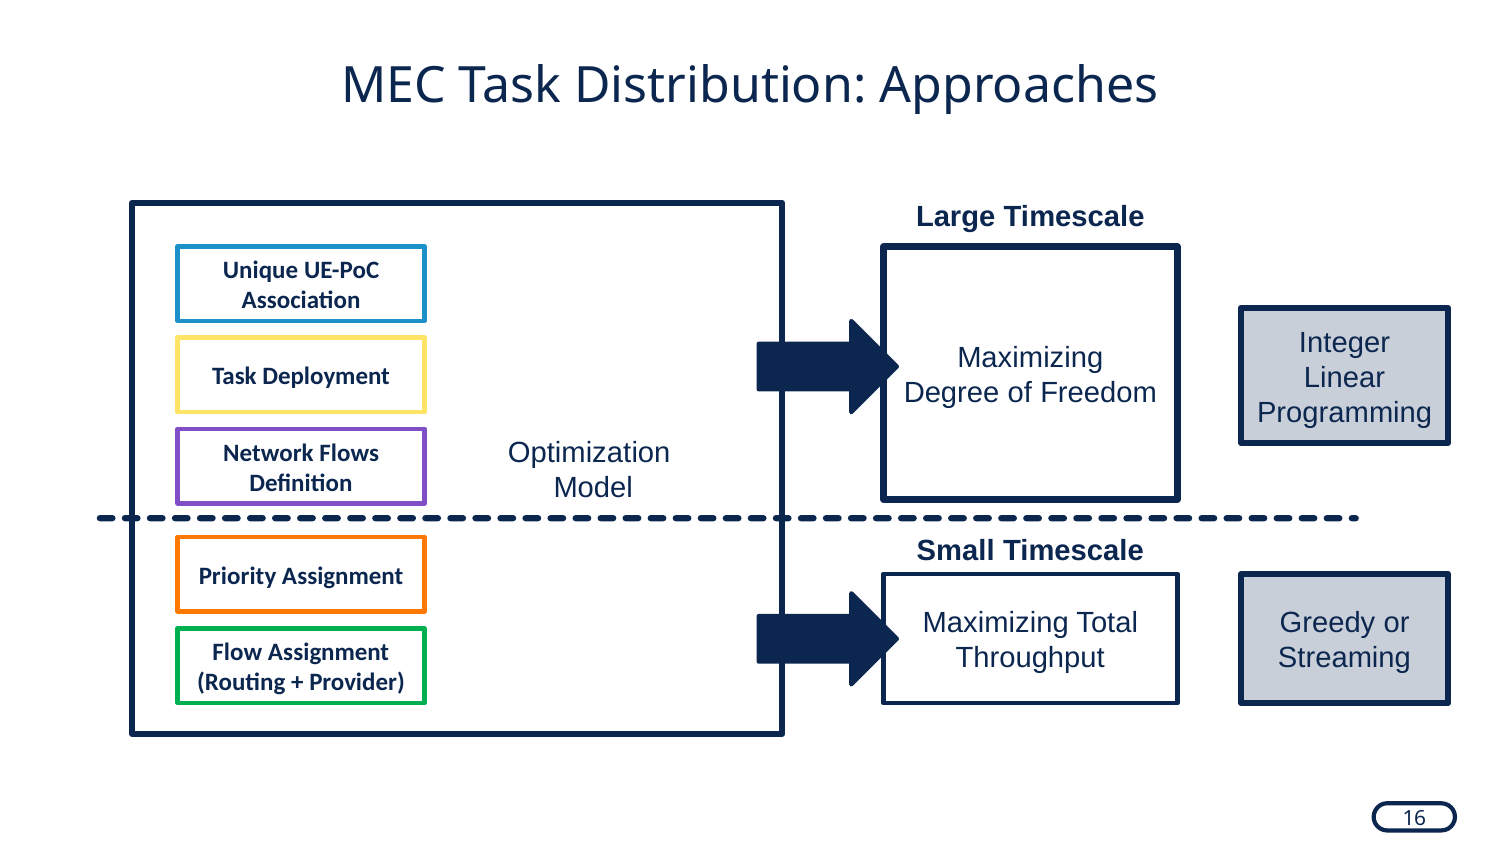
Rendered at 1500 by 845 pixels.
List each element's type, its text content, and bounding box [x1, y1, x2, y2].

text_box Small Timescale [883, 524, 1178, 574]
text_box Large Timescale [883, 189, 1178, 240]
text_box [758, 320, 897, 413]
text_box MEC Task Distribution: Approaches [37, 37, 1463, 193]
text_box Integer Linear Programming [1241, 307, 1449, 443]
text_box [758, 593, 897, 685]
text_box Maximizing Total Throughput [883, 574, 1178, 703]
text_box Optimization Model [132, 202, 783, 734]
text_box Greedy or Streaming [1241, 574, 1449, 703]
text_box Maximizing Degree of Freedom [883, 246, 1178, 500]
text_box 16 [1373, 803, 1456, 831]
